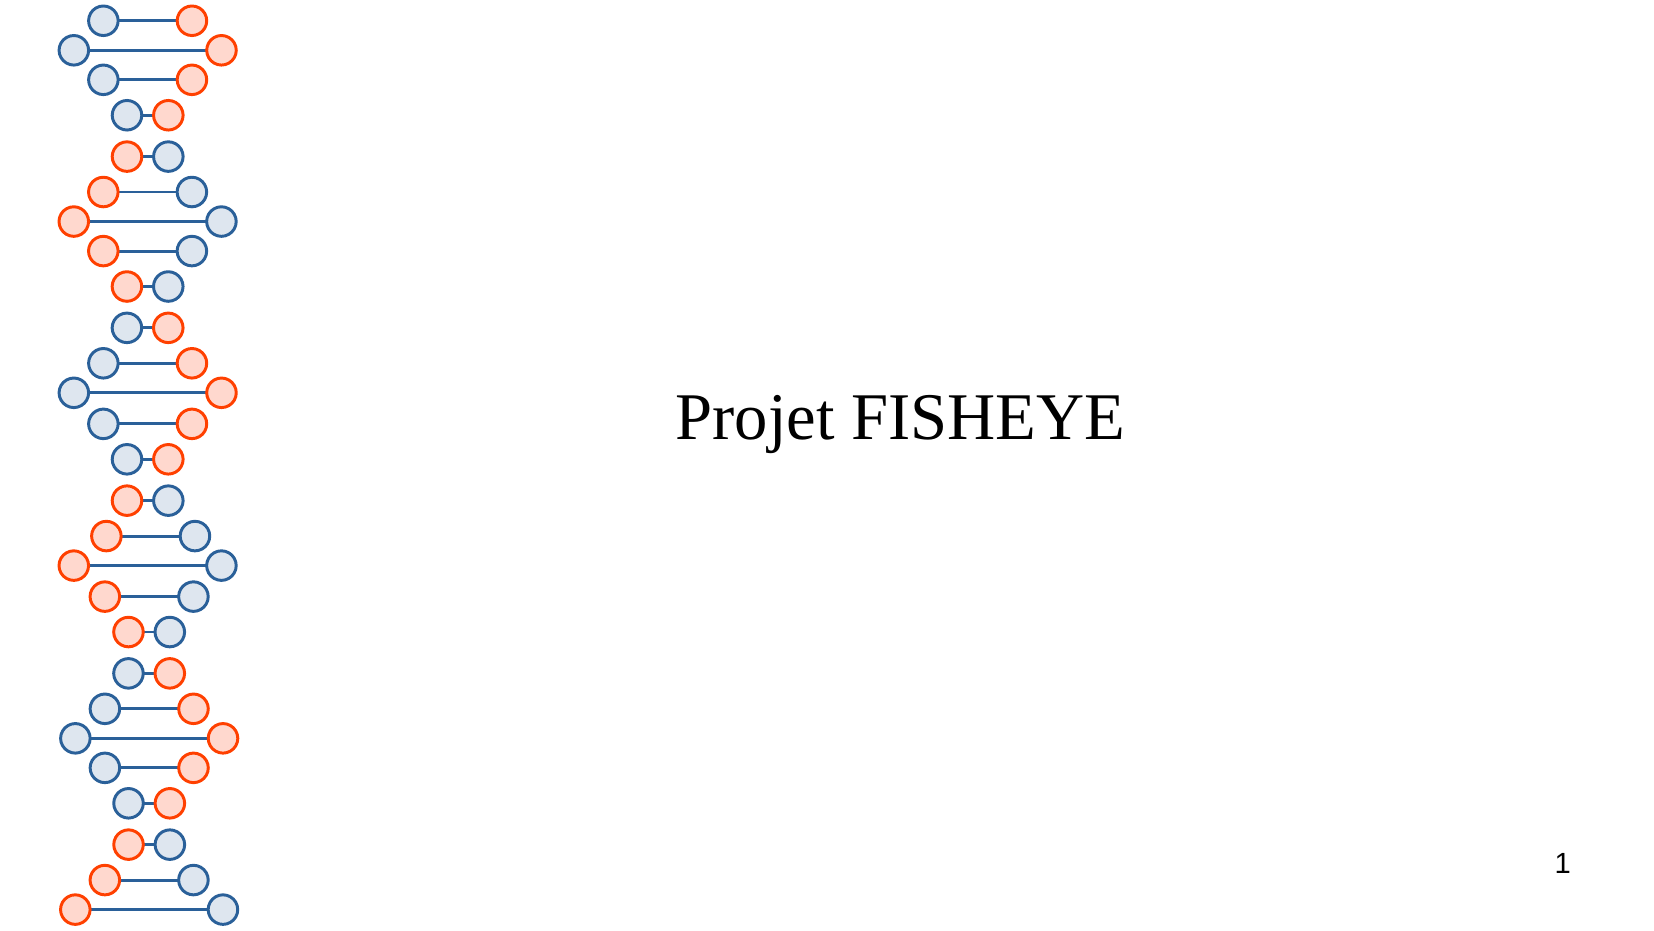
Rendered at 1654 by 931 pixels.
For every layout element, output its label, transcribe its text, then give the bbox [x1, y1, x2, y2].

subtitle Projet FISHEYE [236, 147, 1565, 688]
